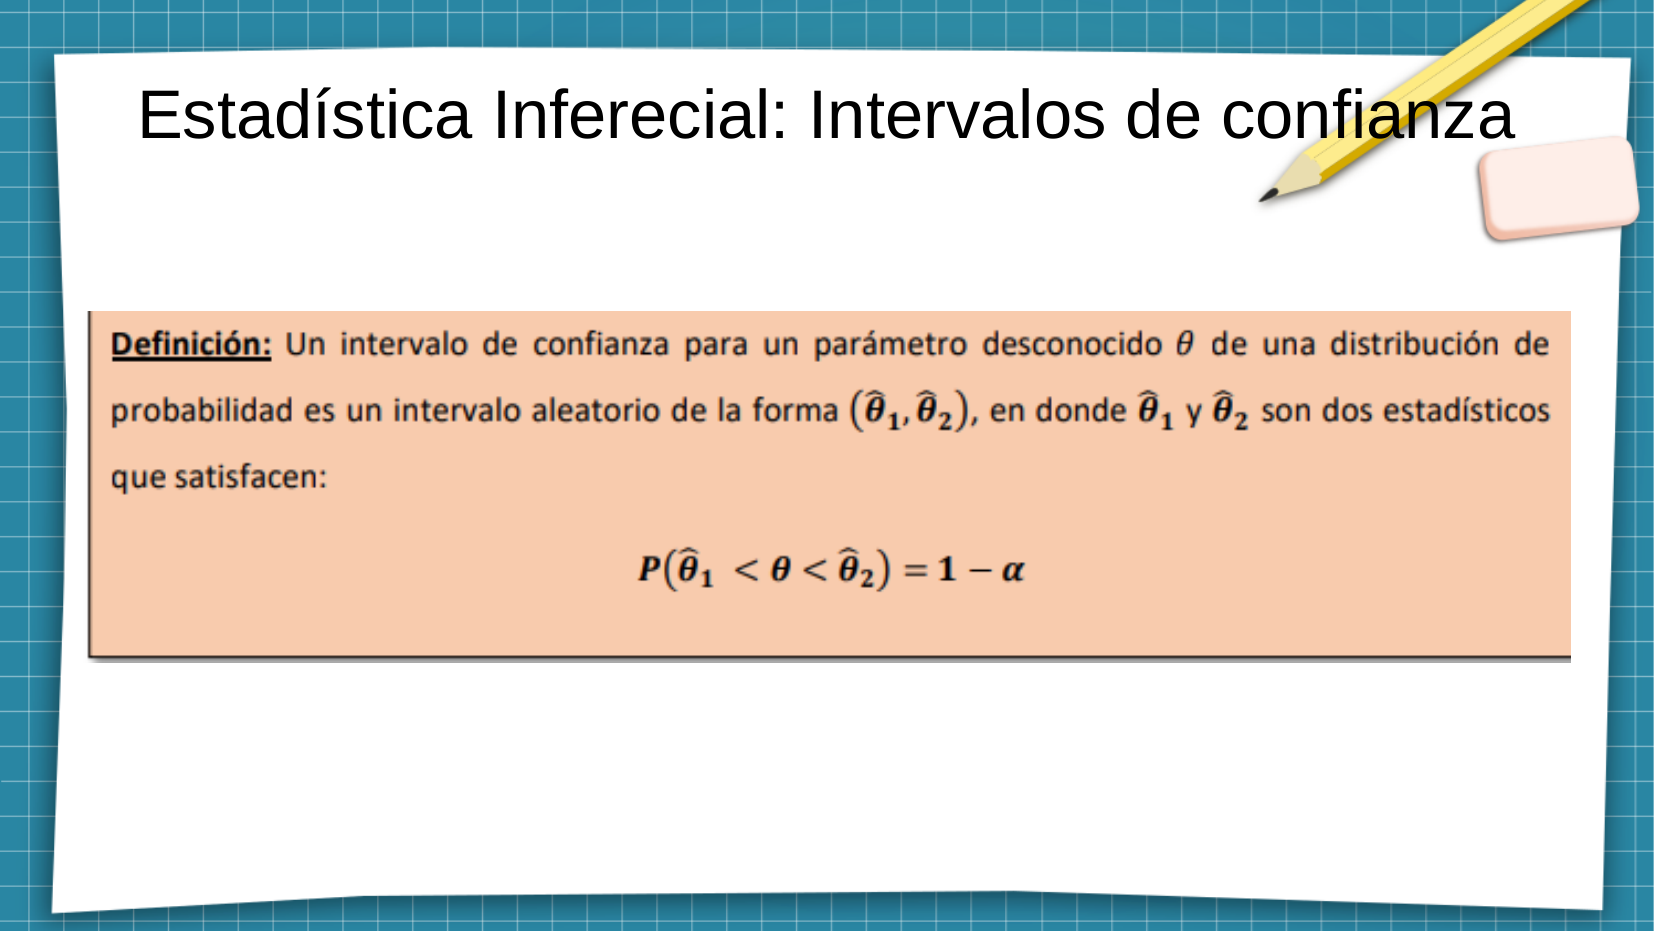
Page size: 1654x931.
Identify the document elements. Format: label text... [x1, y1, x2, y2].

picture [0, 0, 1654, 931]
title Estadística Inferecial: Intervalos de confianza [82, 37, 1571, 193]
